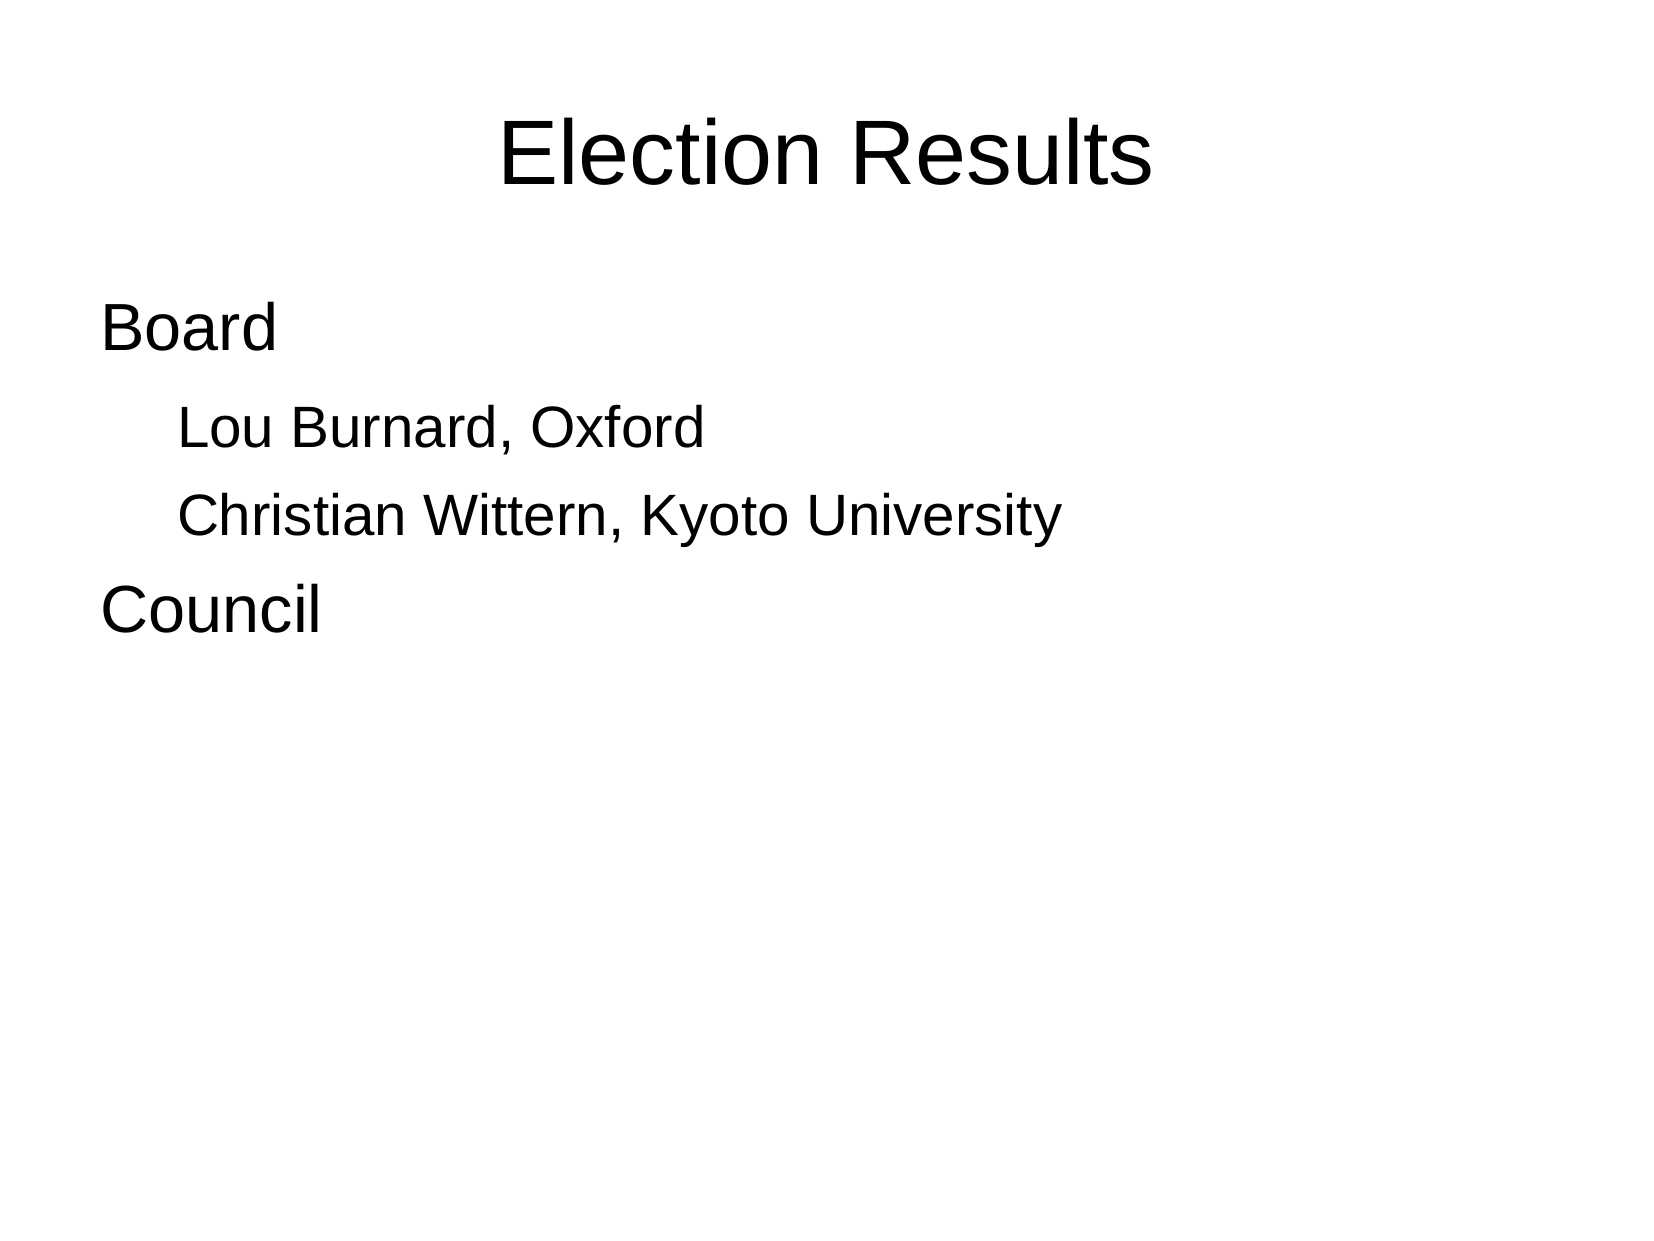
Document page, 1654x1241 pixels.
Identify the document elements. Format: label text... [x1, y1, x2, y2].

list Board Lou Burnard, Oxford Christian Wittern, Kyoto University Council [82, 290, 1571, 1094]
title Election Results [82, 49, 1571, 257]
